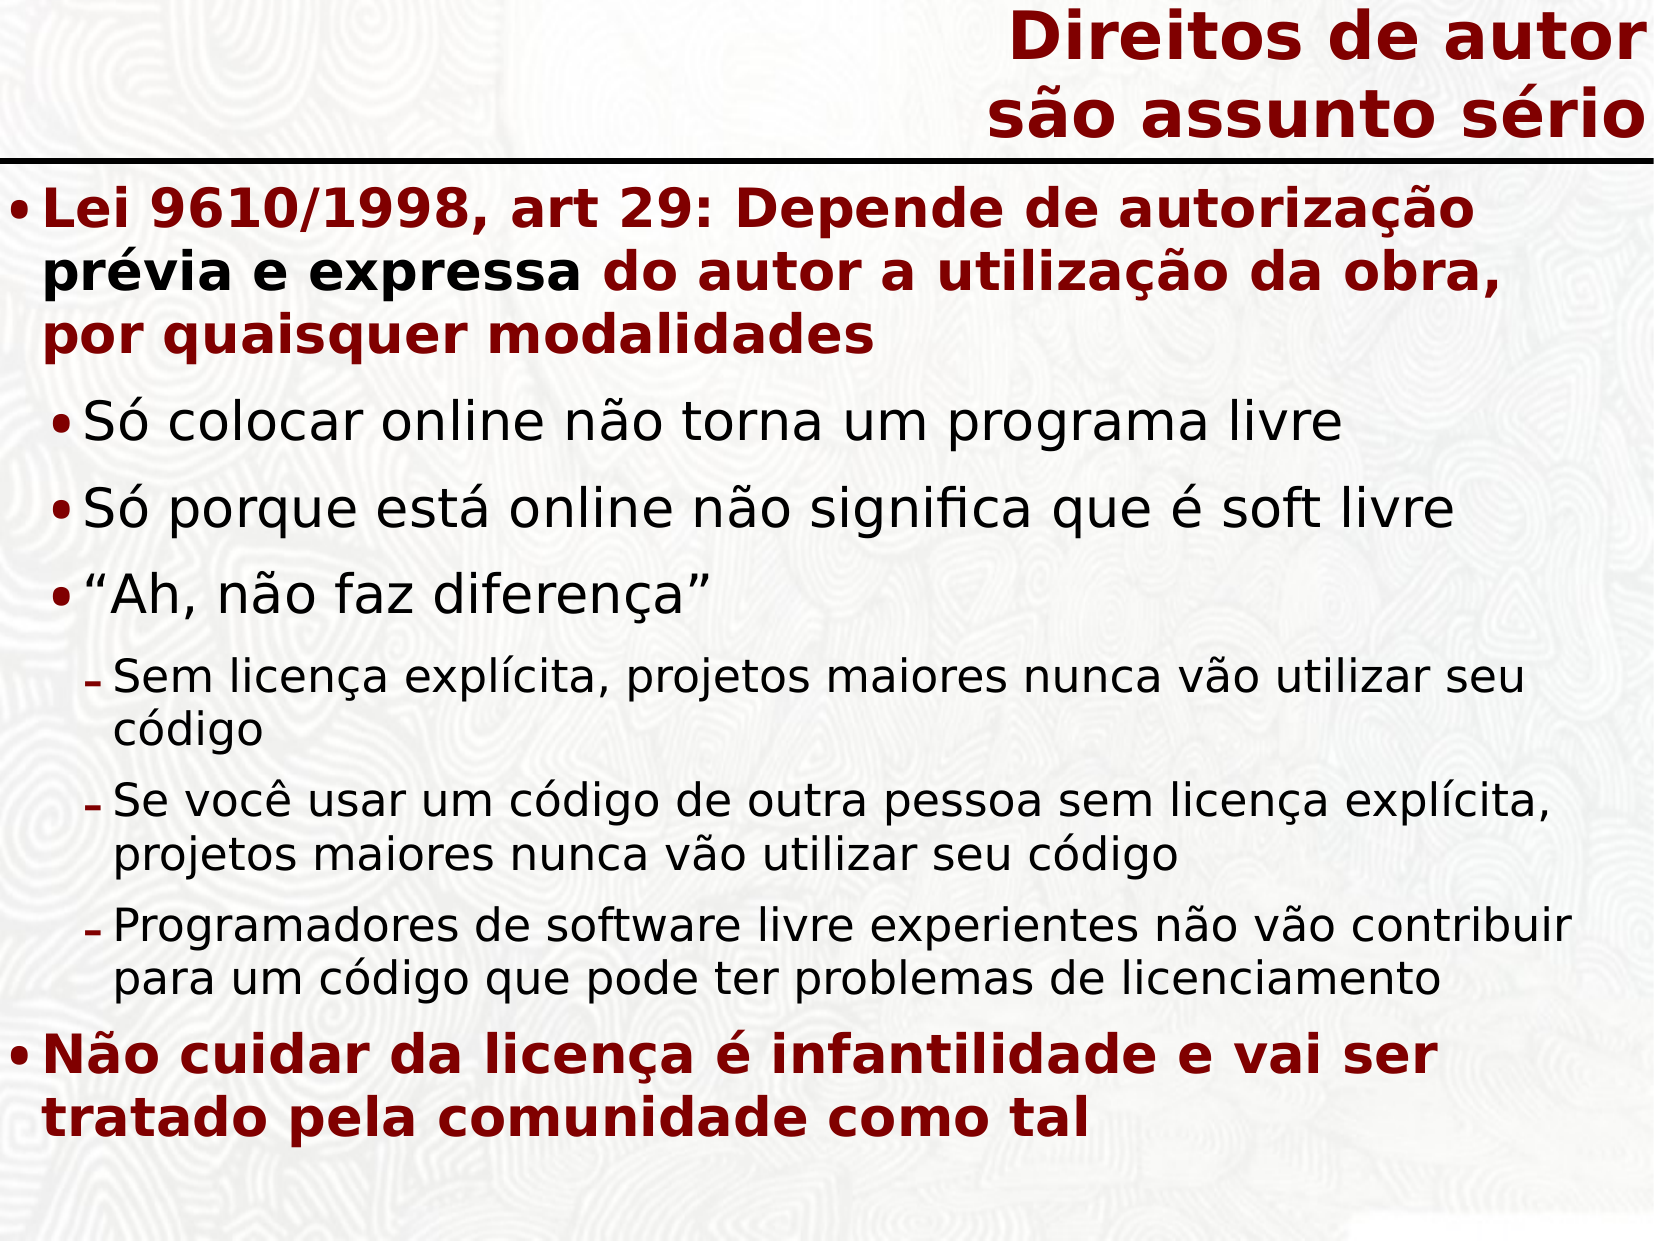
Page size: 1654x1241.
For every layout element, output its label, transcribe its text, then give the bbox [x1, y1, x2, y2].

title Direitos de autor são assunto sério [602, 0, 1648, 153]
picture [0, 0, 1654, 158]
list Lei 9610/1998, art 29: Depende de autorização prévia e expressa do autor a utilização da obra, por quaisquer modalidades Só colocar online não torna um programa livre Só porque está online não significa que é soft livre “Ah, não faz diferença” Sem licença explícita, projetos maiores nunca vão utilizar seu código Se você usar um código de outra pessoa sem licença explícita, projetos maiores nunca vão utilizar seu código Programadores de software livre experientes não vão contribuir para um código que pode ter problemas de licenciamento Não cuidar da licença é infantilidade e vai ser tratado pela comunidade como tal [5, 177, 1654, 1229]
picture [0, 164, 1654, 1241]
